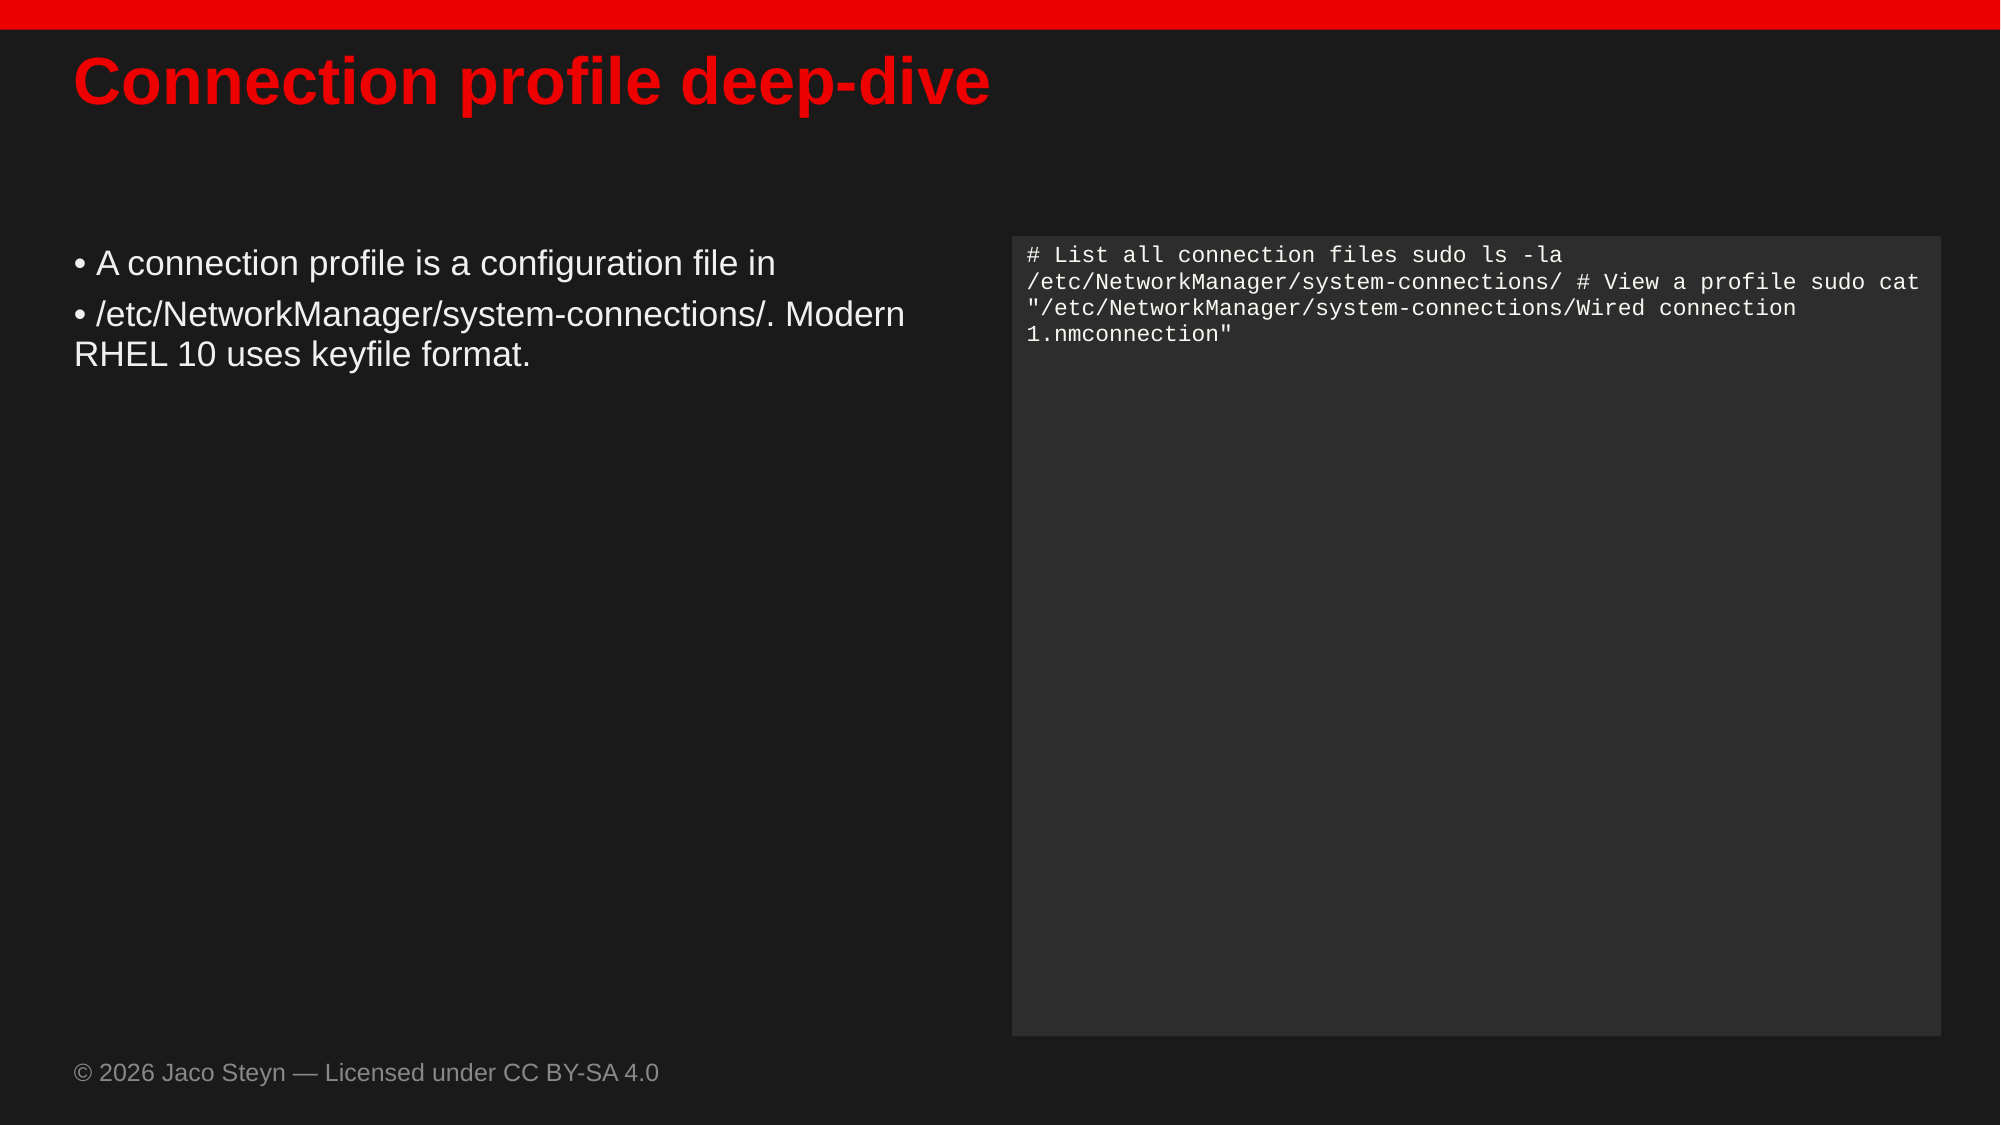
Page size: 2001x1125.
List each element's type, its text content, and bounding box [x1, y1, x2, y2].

text_box © 2026 Jaco Steyn — Licensed under CC BY-SA 4.0 [59, 1051, 1942, 1093]
text_box # List all connection files sudo ls -la /etc/NetworkManager/system-connections/ # View a profile sudo cat "/etc/NetworkManager/system-connections/Wired connection 1.nmconnection" [1011, 236, 1942, 1037]
text_box Connection profile deep-dive [59, 36, 1942, 208]
text_box [0, 0, 2001, 30]
text_box • A connection profile is a configuration file in • /etc/NetworkManager/system-connections/. Modern RHEL 10 uses keyfile format. [59, 236, 989, 1037]
